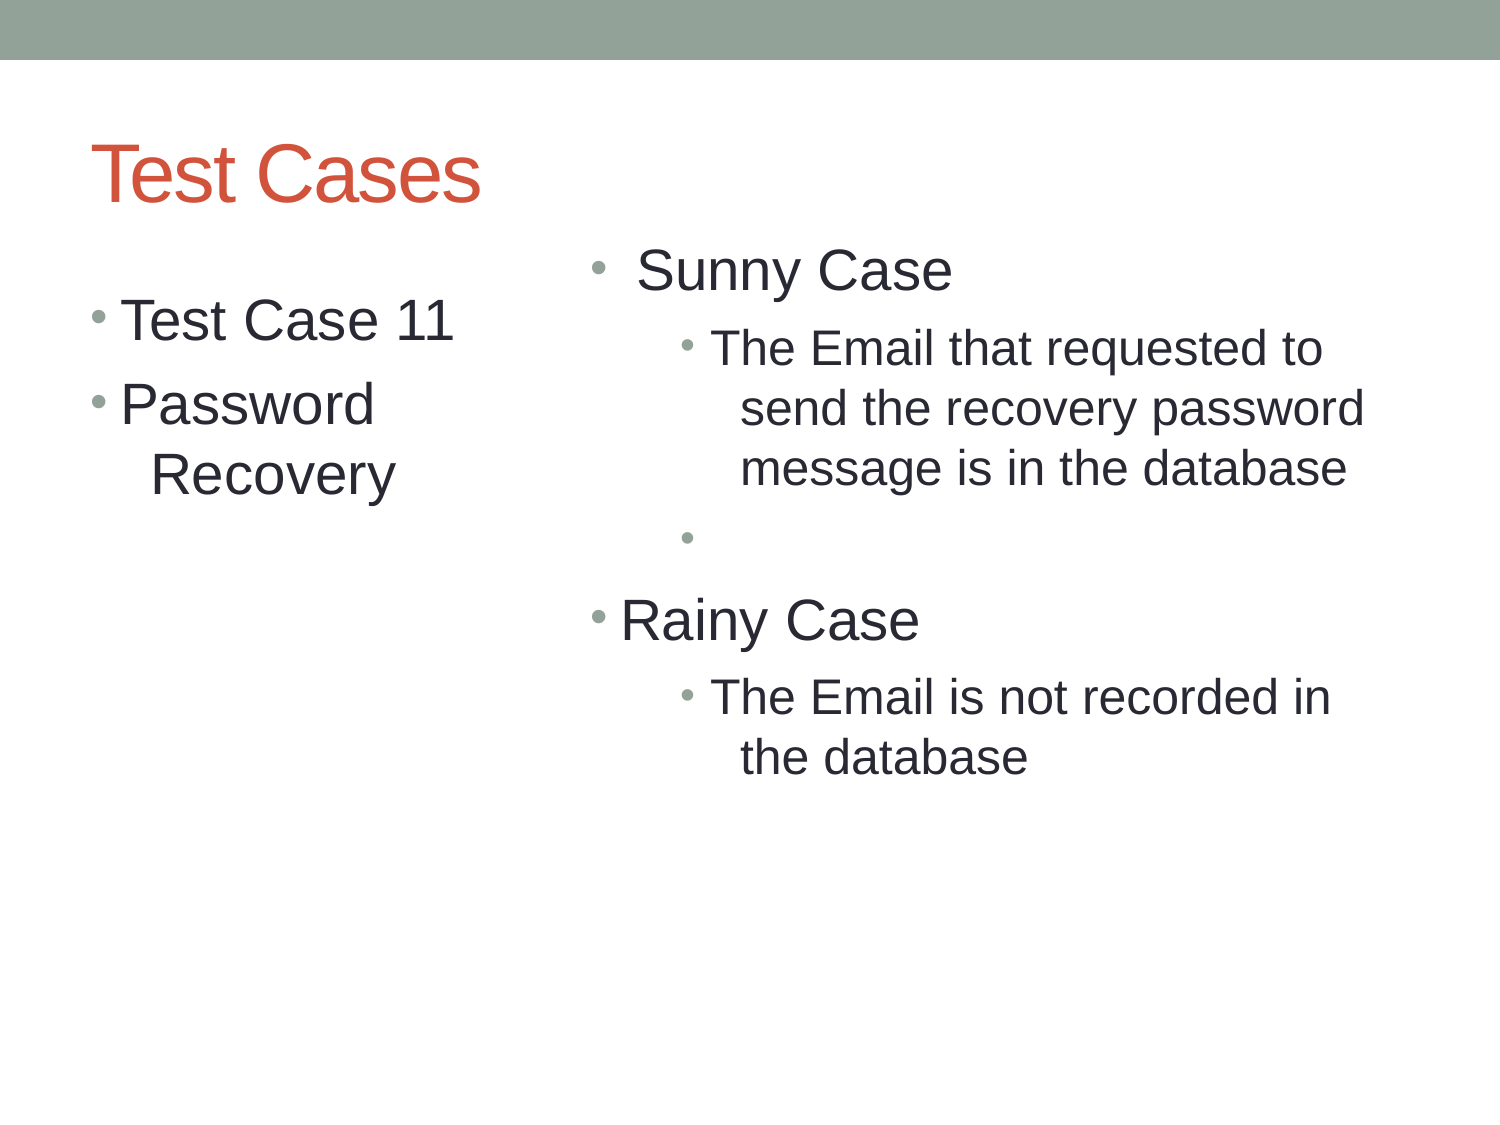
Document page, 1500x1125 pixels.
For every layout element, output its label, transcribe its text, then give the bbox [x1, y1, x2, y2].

list Sunny Case The Email that requested to send the recovery password message is in the database Rainy Case The Email is not recorded in the database [575, 224, 1426, 1125]
list Test Case 11 Password Recovery [75, 274, 550, 1049]
title Test Cases [75, 87, 1426, 251]
